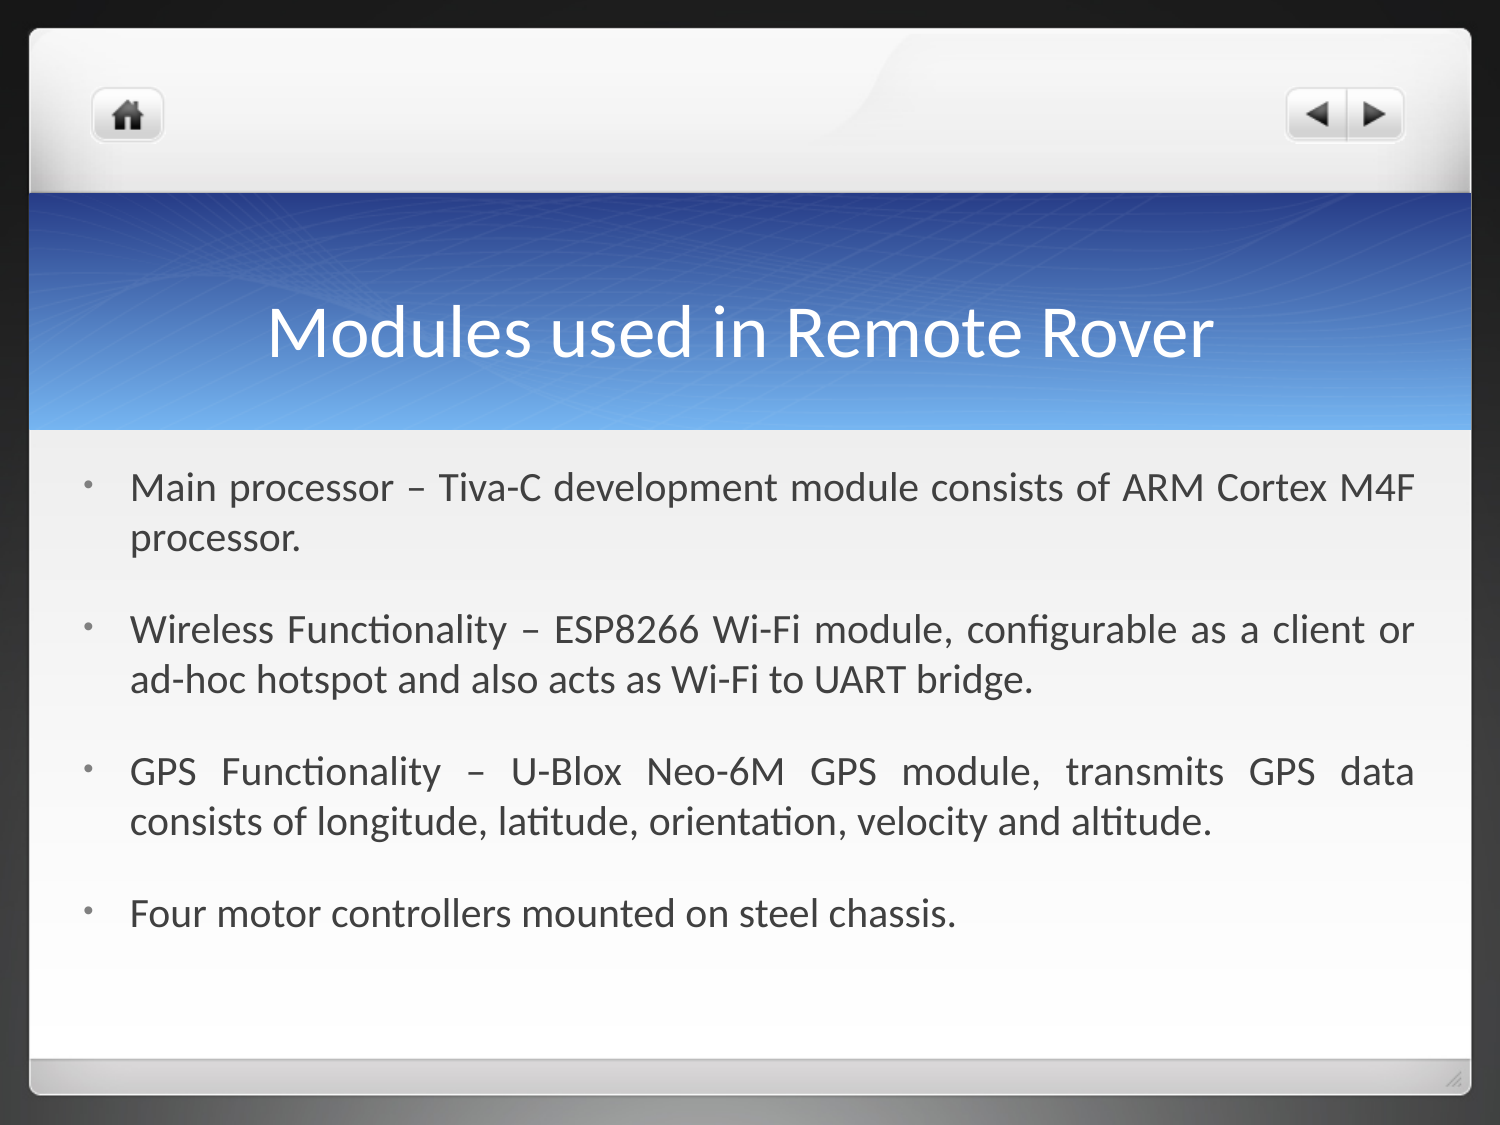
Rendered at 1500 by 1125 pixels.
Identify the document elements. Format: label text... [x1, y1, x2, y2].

picture [0, 0, 1500, 1125]
title Modules used in Remote Rover [68, 233, 1432, 421]
list Main processor – Tiva-C development module consists of ARM Cortex M4F processor. Wireless Functionality – ESP8266 Wi-Fi module, configurable as a client or ad-hoc hotspot and also acts as Wi-Fi to UART bridge. GPS Functionality – U-Blox Neo-6M GPS module, transmits GPS data consists of longitude, latitude, orientation, velocity and altitude. Four motor controllers mounted on steel chassis. [68, 452, 1432, 1025]
